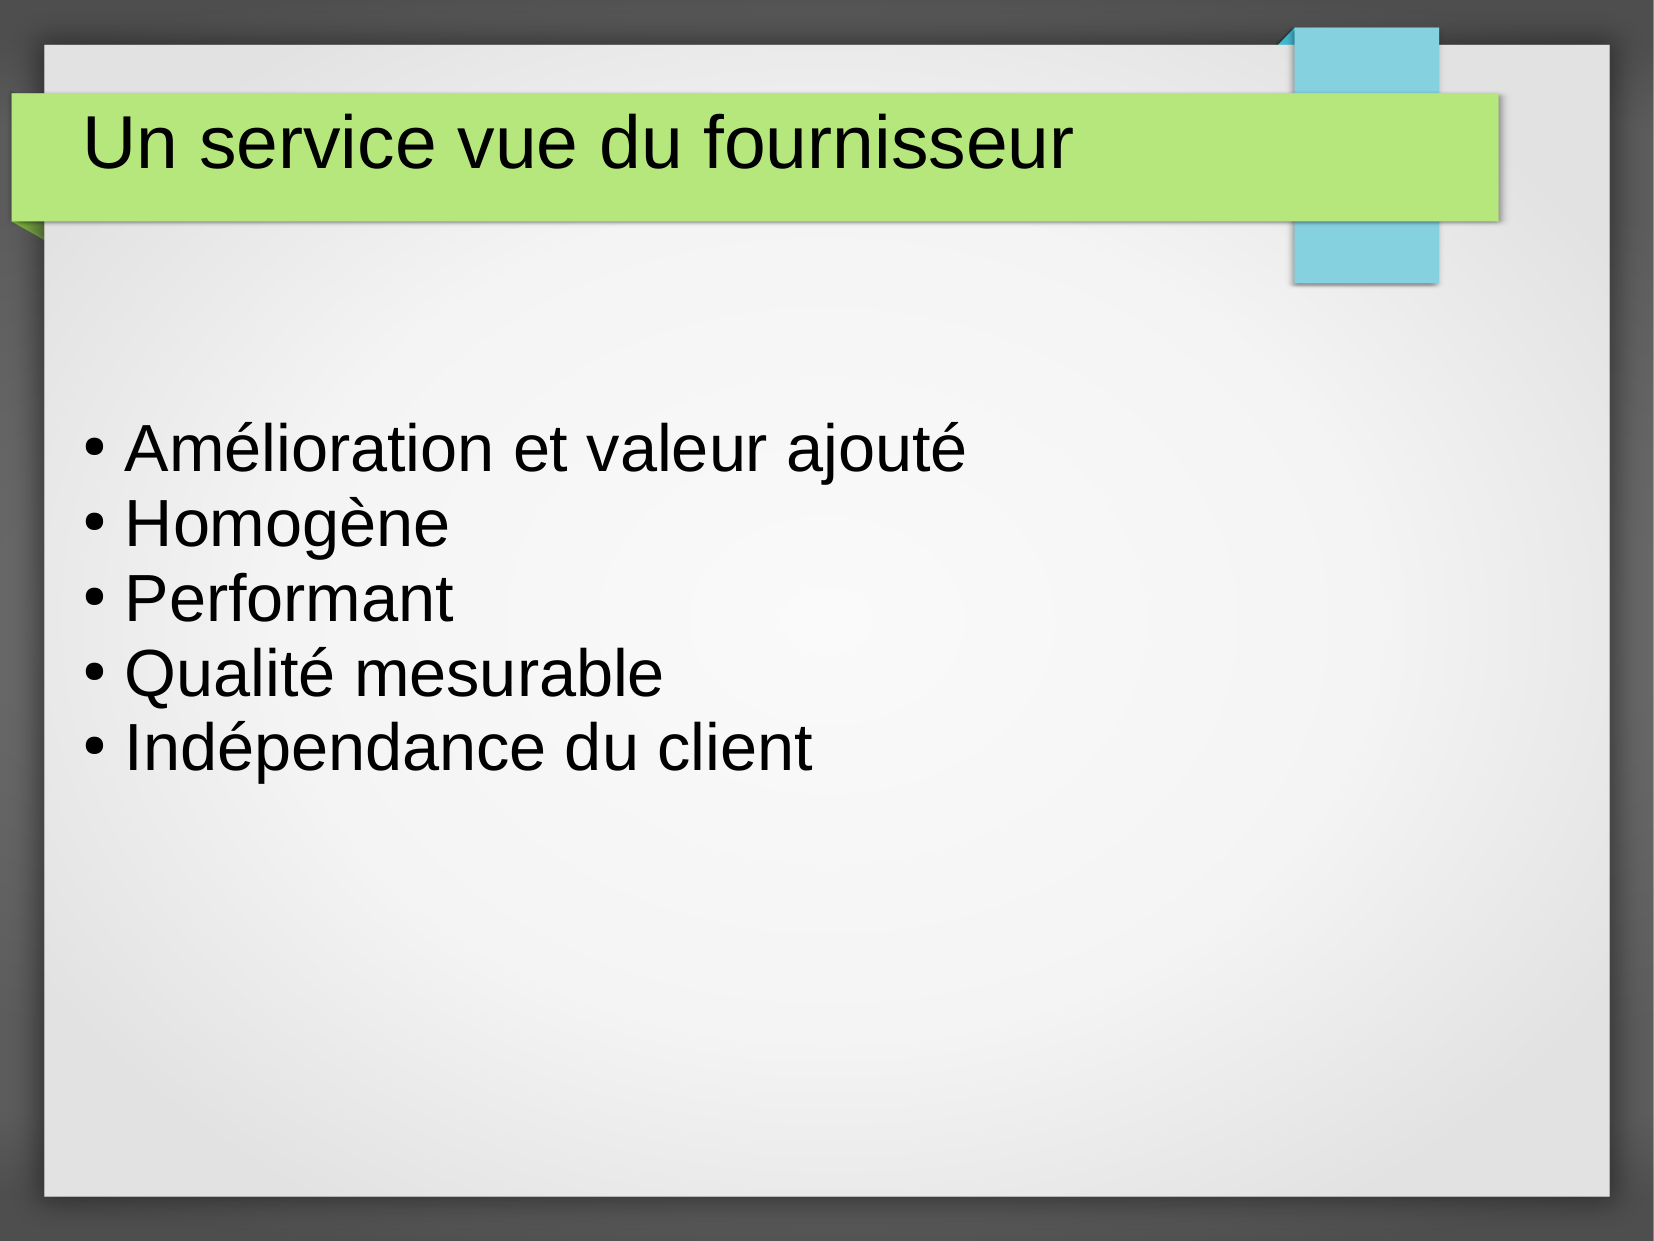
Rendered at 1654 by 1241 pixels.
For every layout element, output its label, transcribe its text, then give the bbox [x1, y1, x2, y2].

subtitle Amélioration et valeur ajouté Homogène Performant Qualité mesurable Indépendance du client [82, 49, 1571, 1010]
picture [0, 0, 1654, 1241]
